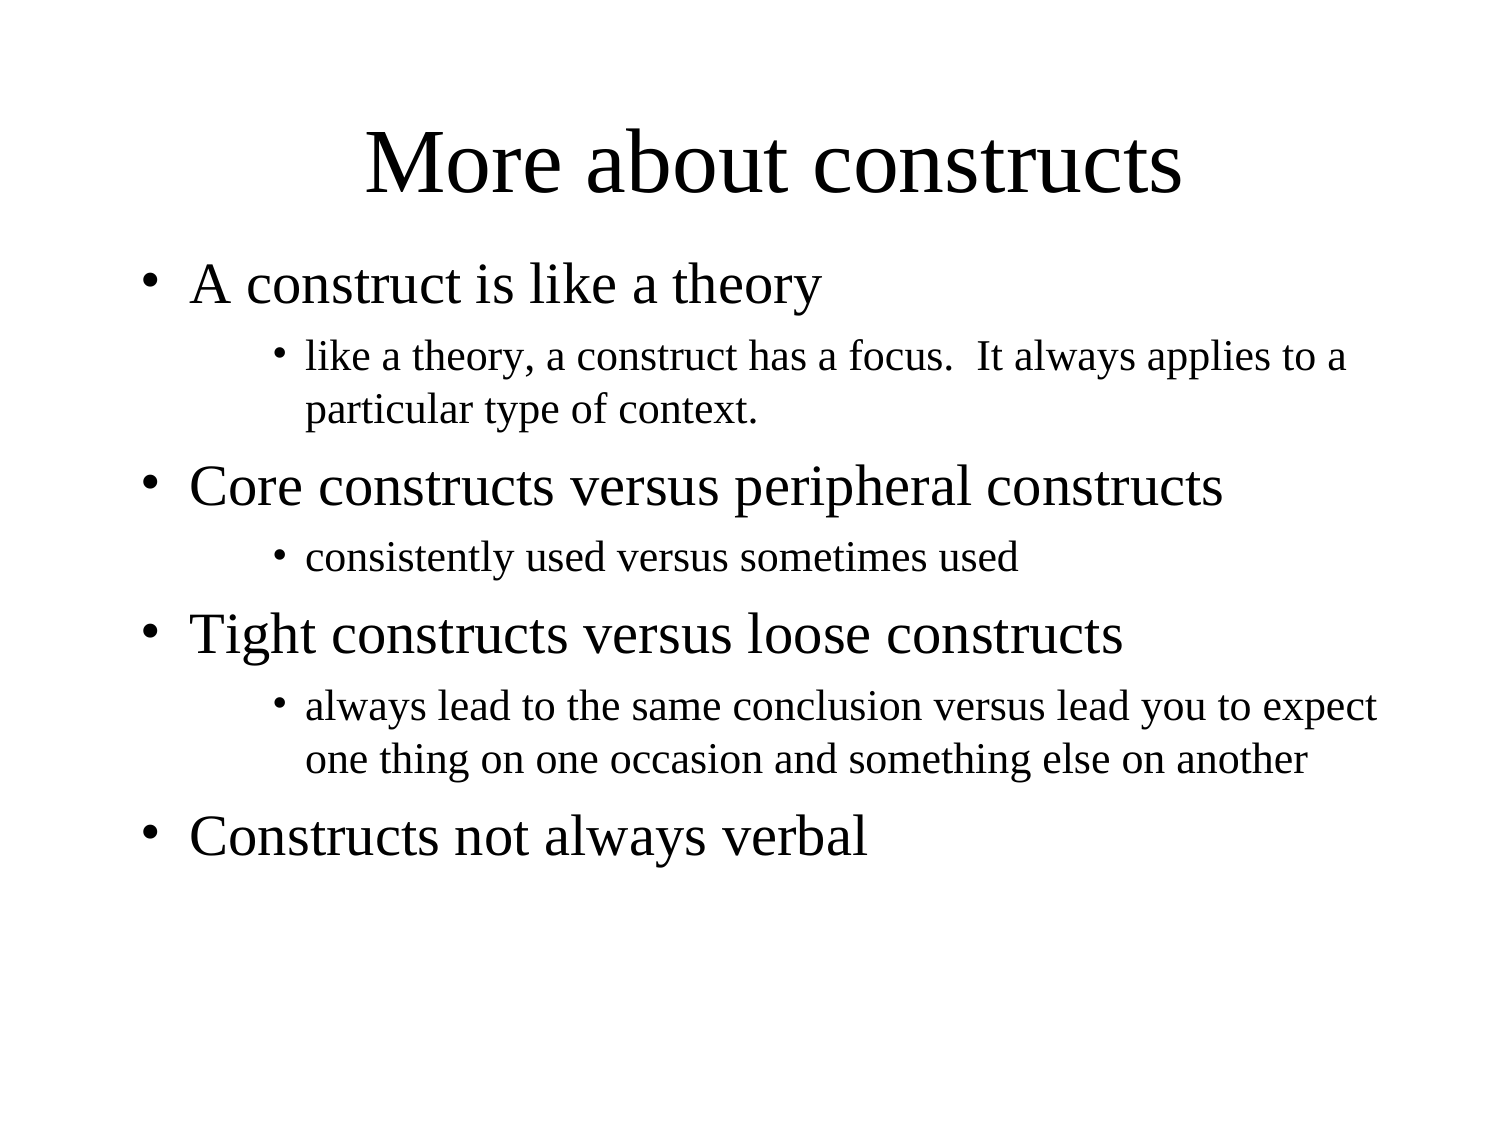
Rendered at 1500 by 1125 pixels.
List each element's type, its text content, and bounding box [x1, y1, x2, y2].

list A construct is like a theory like a theory, a construct has a focus. It always applies to a particular type of context. Core constructs versus peripheral constructs consistently used versus sometimes used Tight constructs versus loose constructs always lead to the same conclusion versus lead you to expect one thing on one occasion and something else on another Constructs not always verbal [125, 237, 1401, 913]
title More about constructs [137, 62, 1413, 250]
